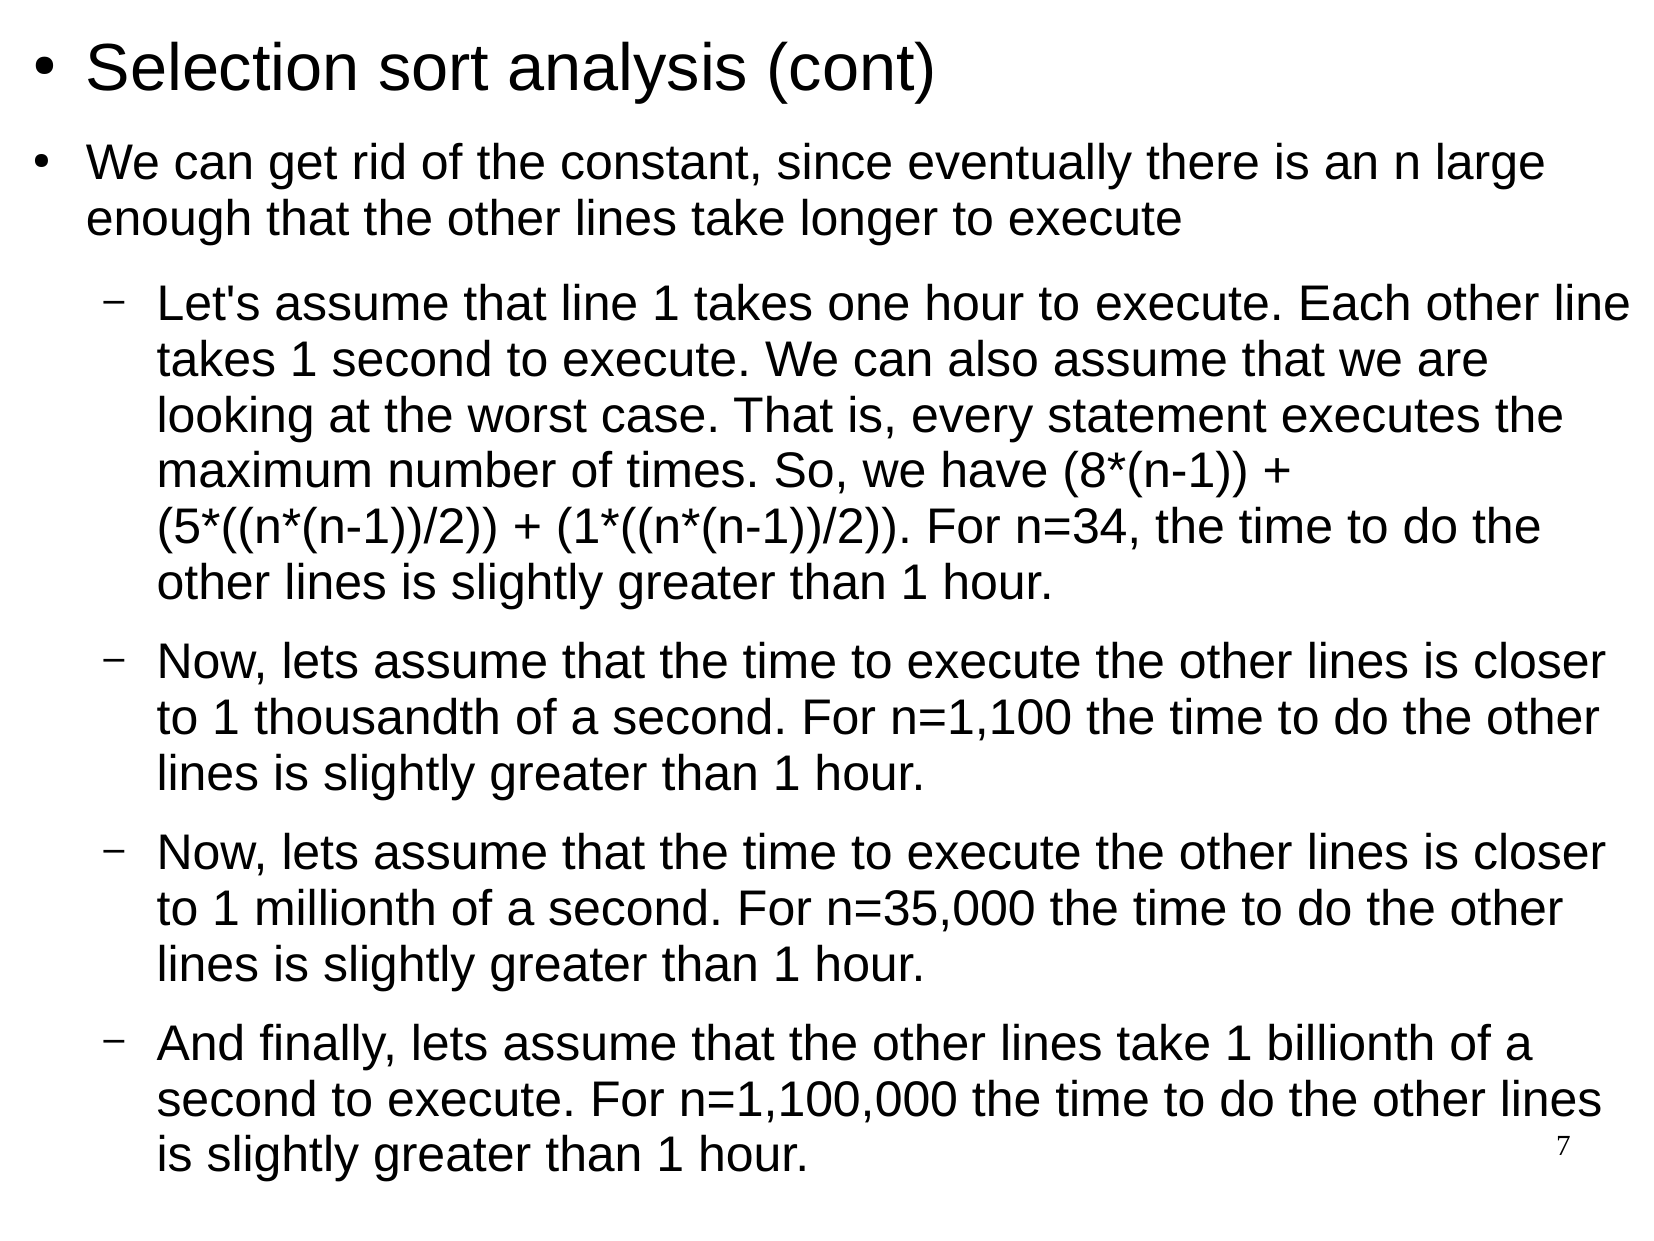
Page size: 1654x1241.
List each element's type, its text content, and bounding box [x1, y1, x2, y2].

list Selection sort analysis (cont) We can get rid of the constant, since eventually there is an n large enough that the other lines take longer to execute Let's assume that line 1 takes one hour to execute. Each other line takes 1 second to execute. We can also assume that we are looking at the worst case. That is, every statement executes the maximum number of times. So, we have (8*(n-1)) + (5*((n*(n-1))/2)) + (1*((n*(n-1))/2)). For n=34, the time to do the other lines is slightly greater than 1 hour. Now, lets assume that the time to execute the other lines is closer to 1 thousandth of a second. For n=1,100 the time to do the other lines is slightly greater than 1 hour. Now, lets assume that the time to execute the other lines is closer to 1 millionth of a second. For n=35,000 the time to do the other lines is slightly greater than 1 hour. And finally, lets assume that the other lines take 1 billionth of a second to execute. For n=1,100,000 the time to do the other lines is slightly greater than 1 hour. [15, 30, 1636, 1231]
